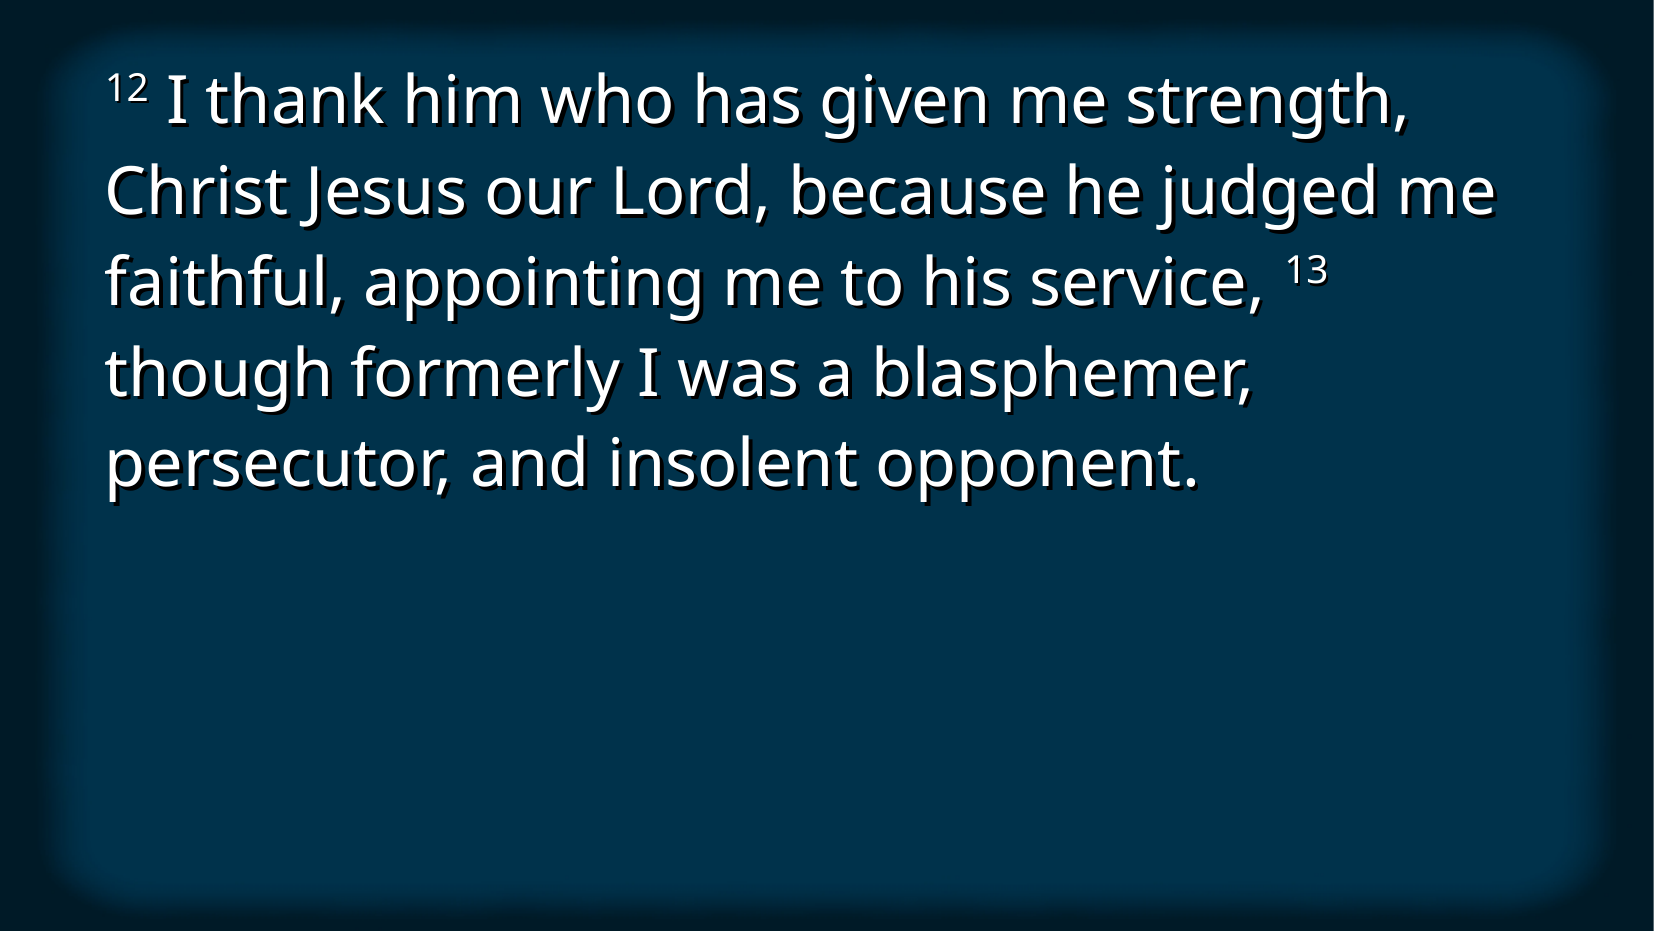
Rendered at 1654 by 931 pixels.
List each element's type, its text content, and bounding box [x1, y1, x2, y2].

text_box 12 I thank him who has given me strength, Christ Jesus our Lord, because he judged me faithful, appointing me to his service, 13 though formerly I was a blasphemer, persecutor, and insolent opponent. [90, 45, 1561, 511]
picture [0, 0, 1654, 931]
